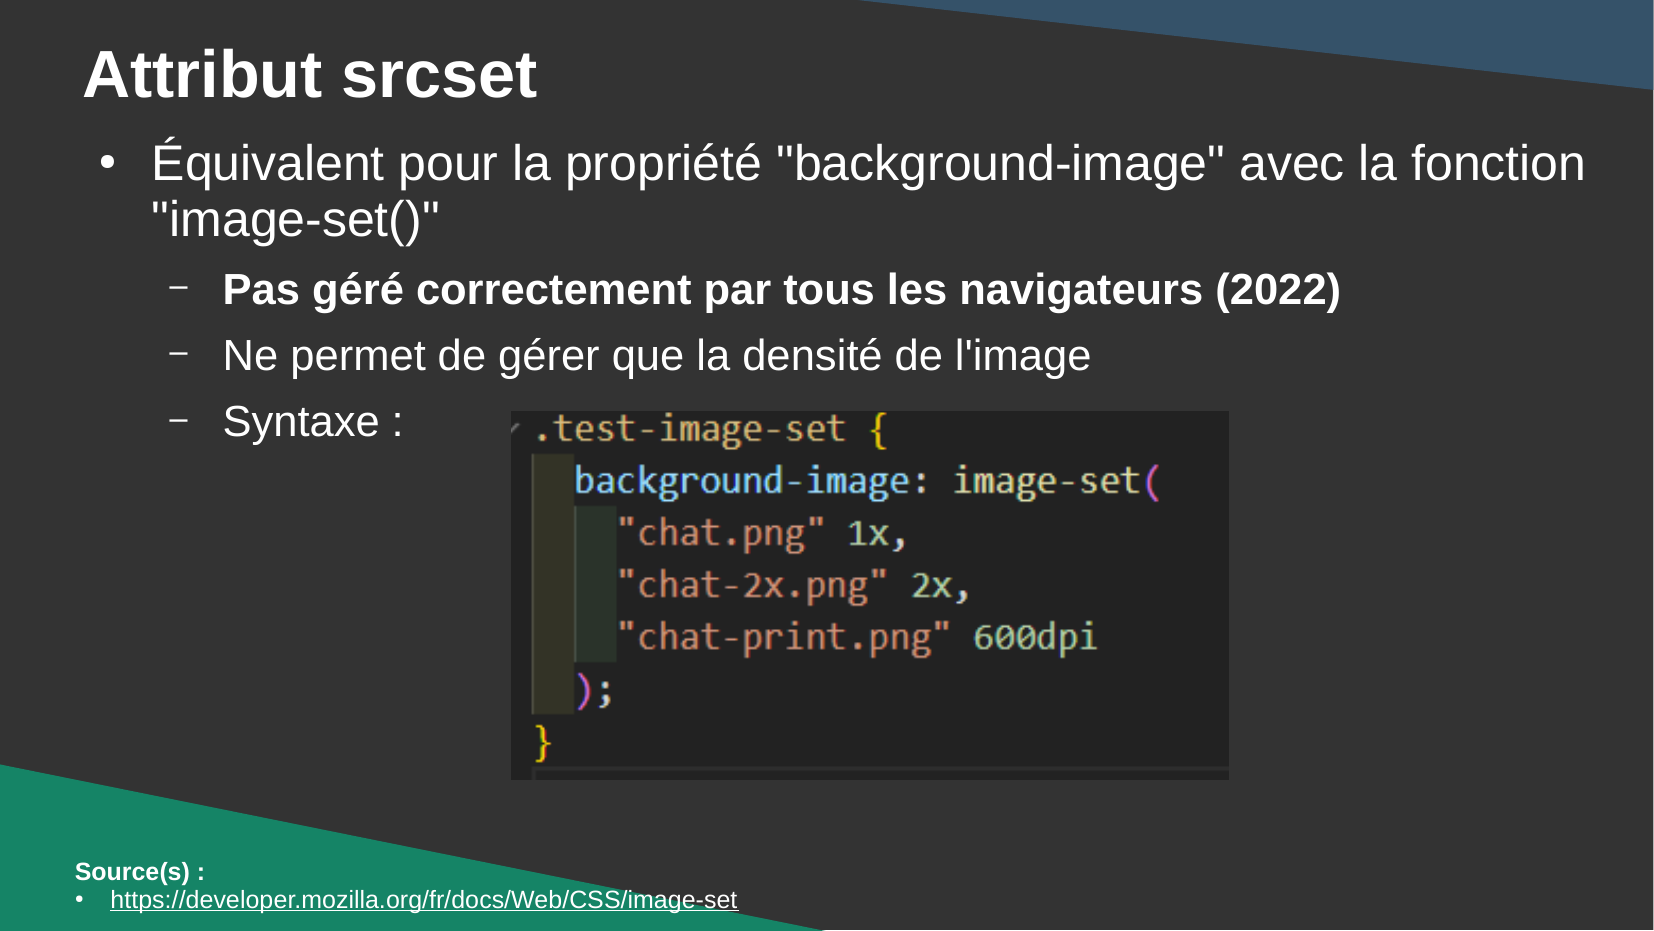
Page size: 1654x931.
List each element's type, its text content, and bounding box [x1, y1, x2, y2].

title Attribut srcset [82, 37, 1571, 122]
picture [511, 411, 1229, 780]
text_box Source(s) : https://developer.mozilla.org/fr/docs/Web/CSS/image-set [60, 850, 1546, 931]
text_box [0, 764, 425, 931]
list Équivalent pour la propriété "background-image" avec la fonction "image-set()" Pas géré correctement par tous les navigateurs (2022) Ne permet de gérer que la densité de l'image Syntaxe : [80, 135, 1605, 479]
text_box [857, 0, 1654, 90]
